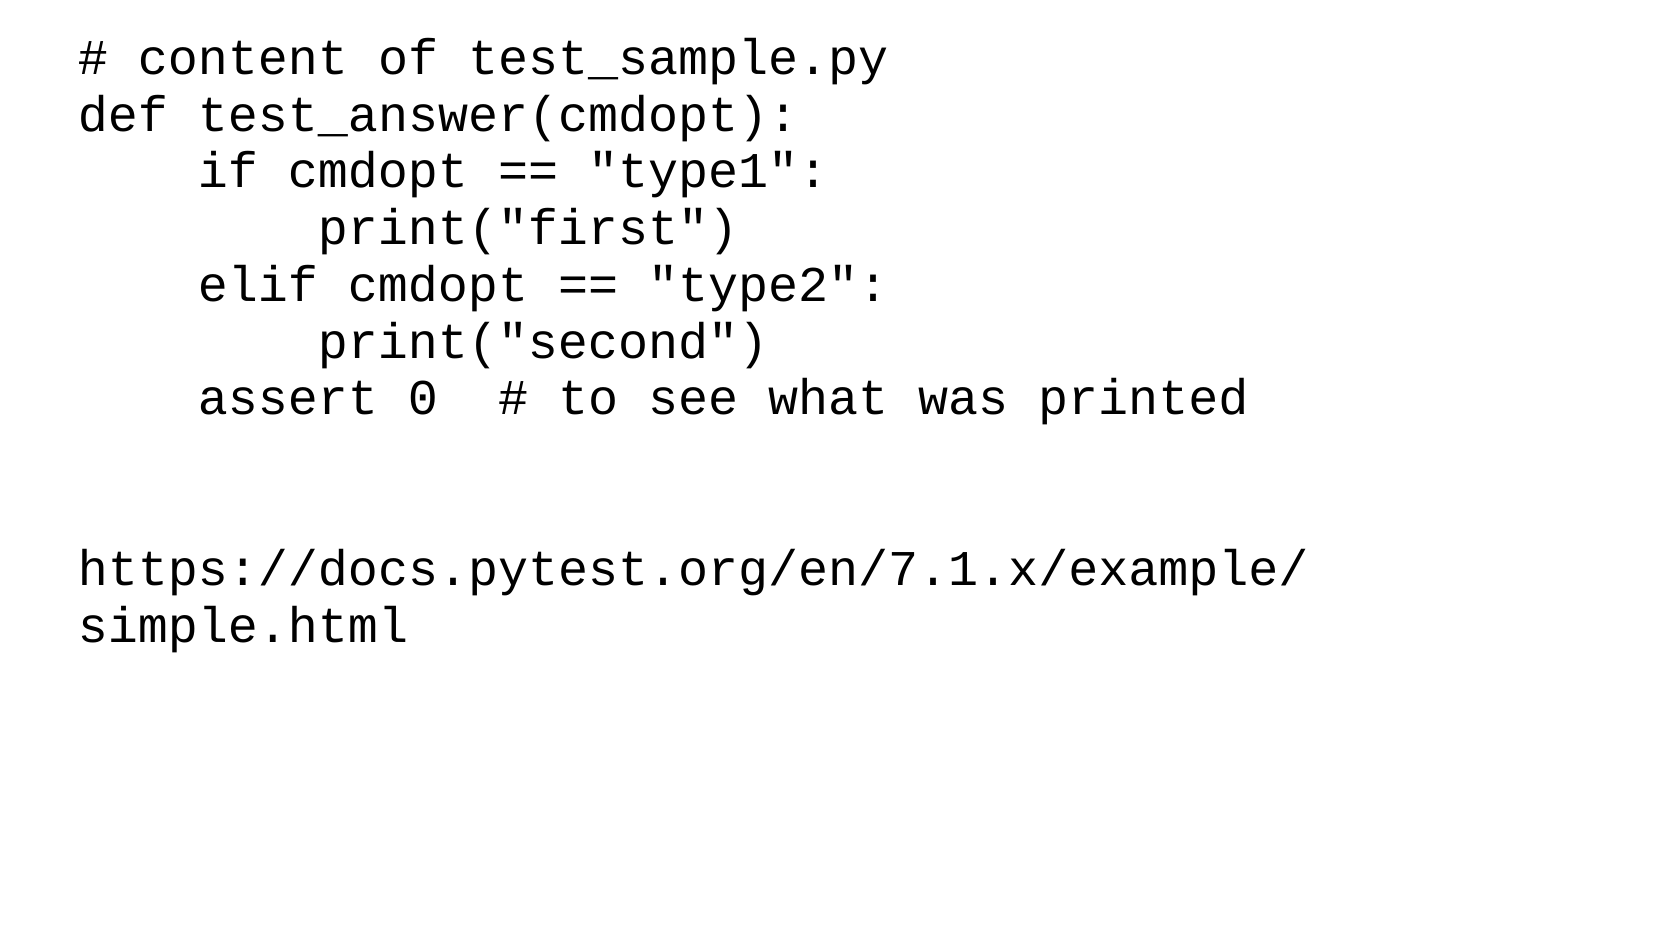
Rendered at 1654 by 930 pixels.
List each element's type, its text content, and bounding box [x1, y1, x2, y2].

text_box # content of test_sample.py def test_answer(cmdopt): if cmdopt == "type1": print("first") elif cmdopt == "type2": print("second") assert 0 # to see what was printed https://docs.pytest.org/en/7.1.x/example/simple.html [63, 25, 1601, 722]
